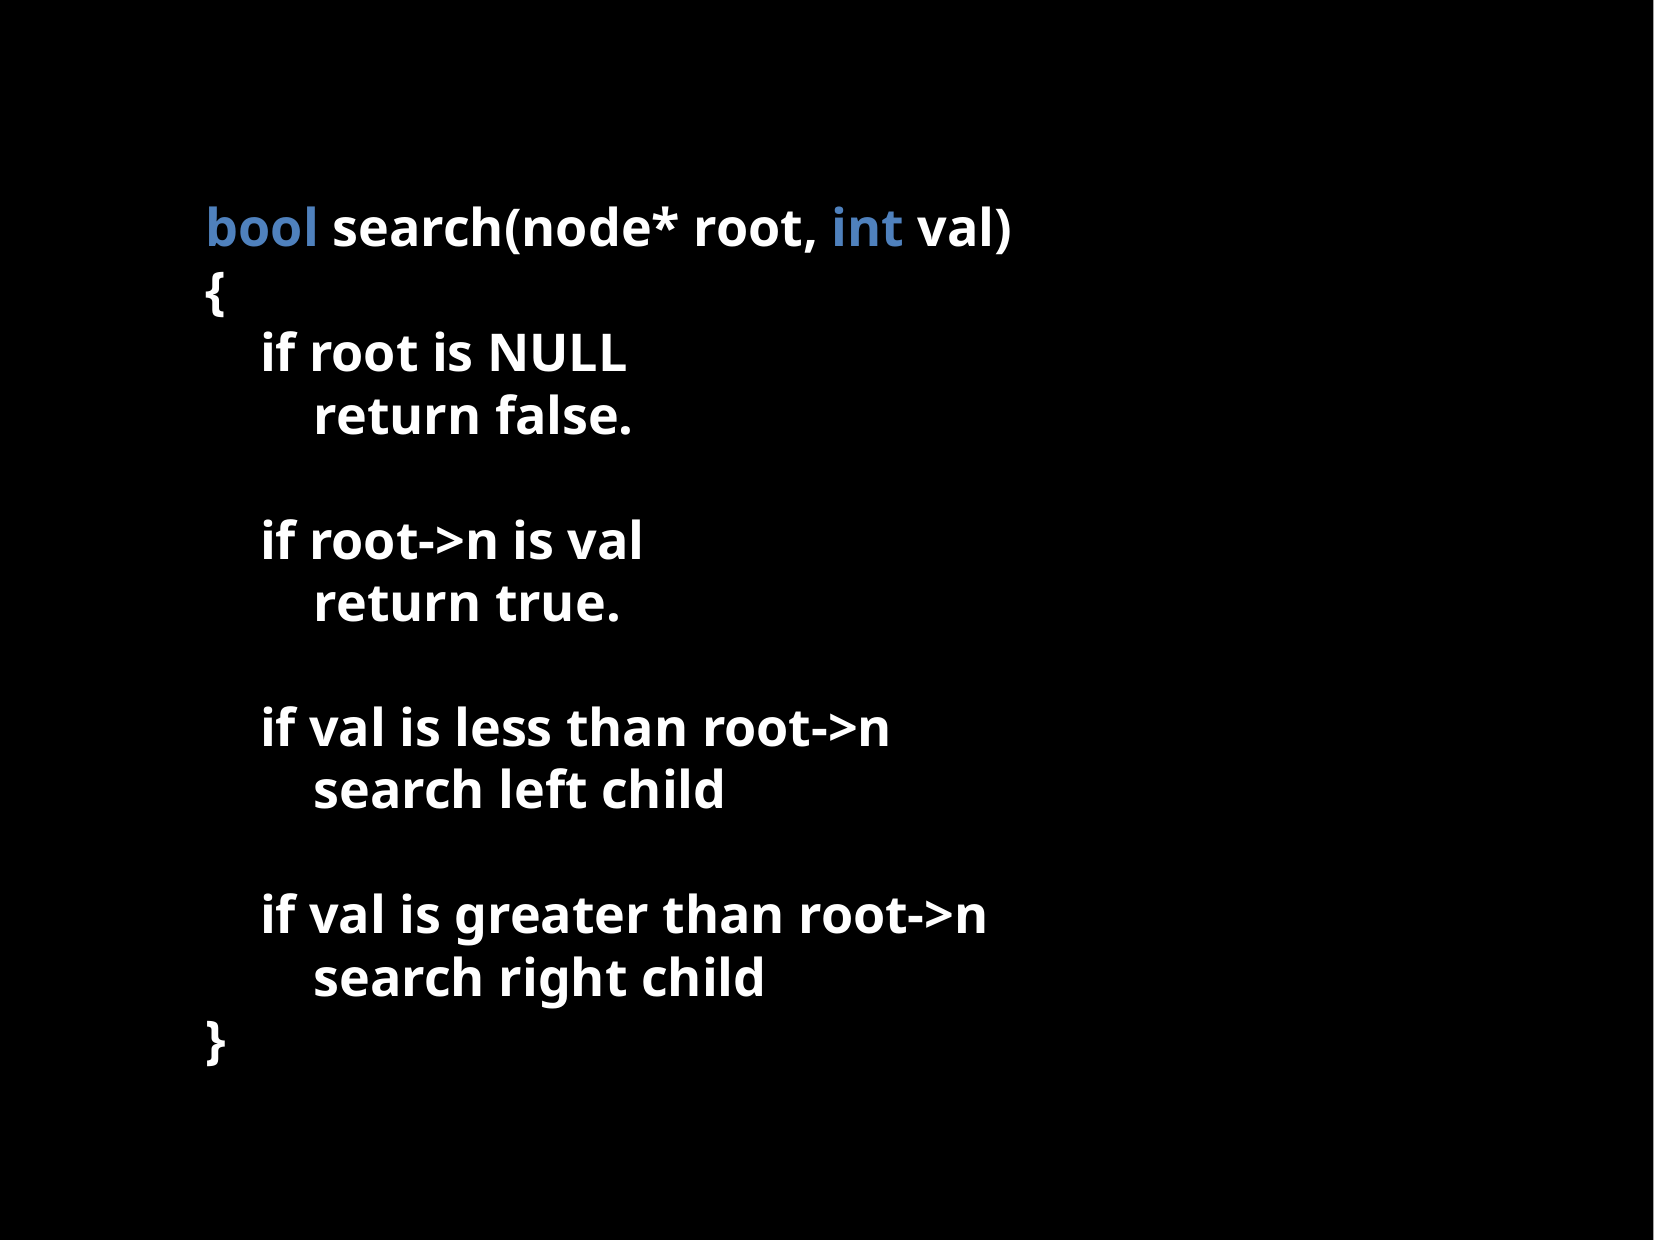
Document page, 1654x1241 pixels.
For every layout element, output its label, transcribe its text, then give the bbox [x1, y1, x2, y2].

text_box bool search(node* root, int val) { if root is NULL return false. if root->n is val return true. if val is less than root->n search left child if val is greater than root->n search right child } [190, 350, 1654, 1098]
